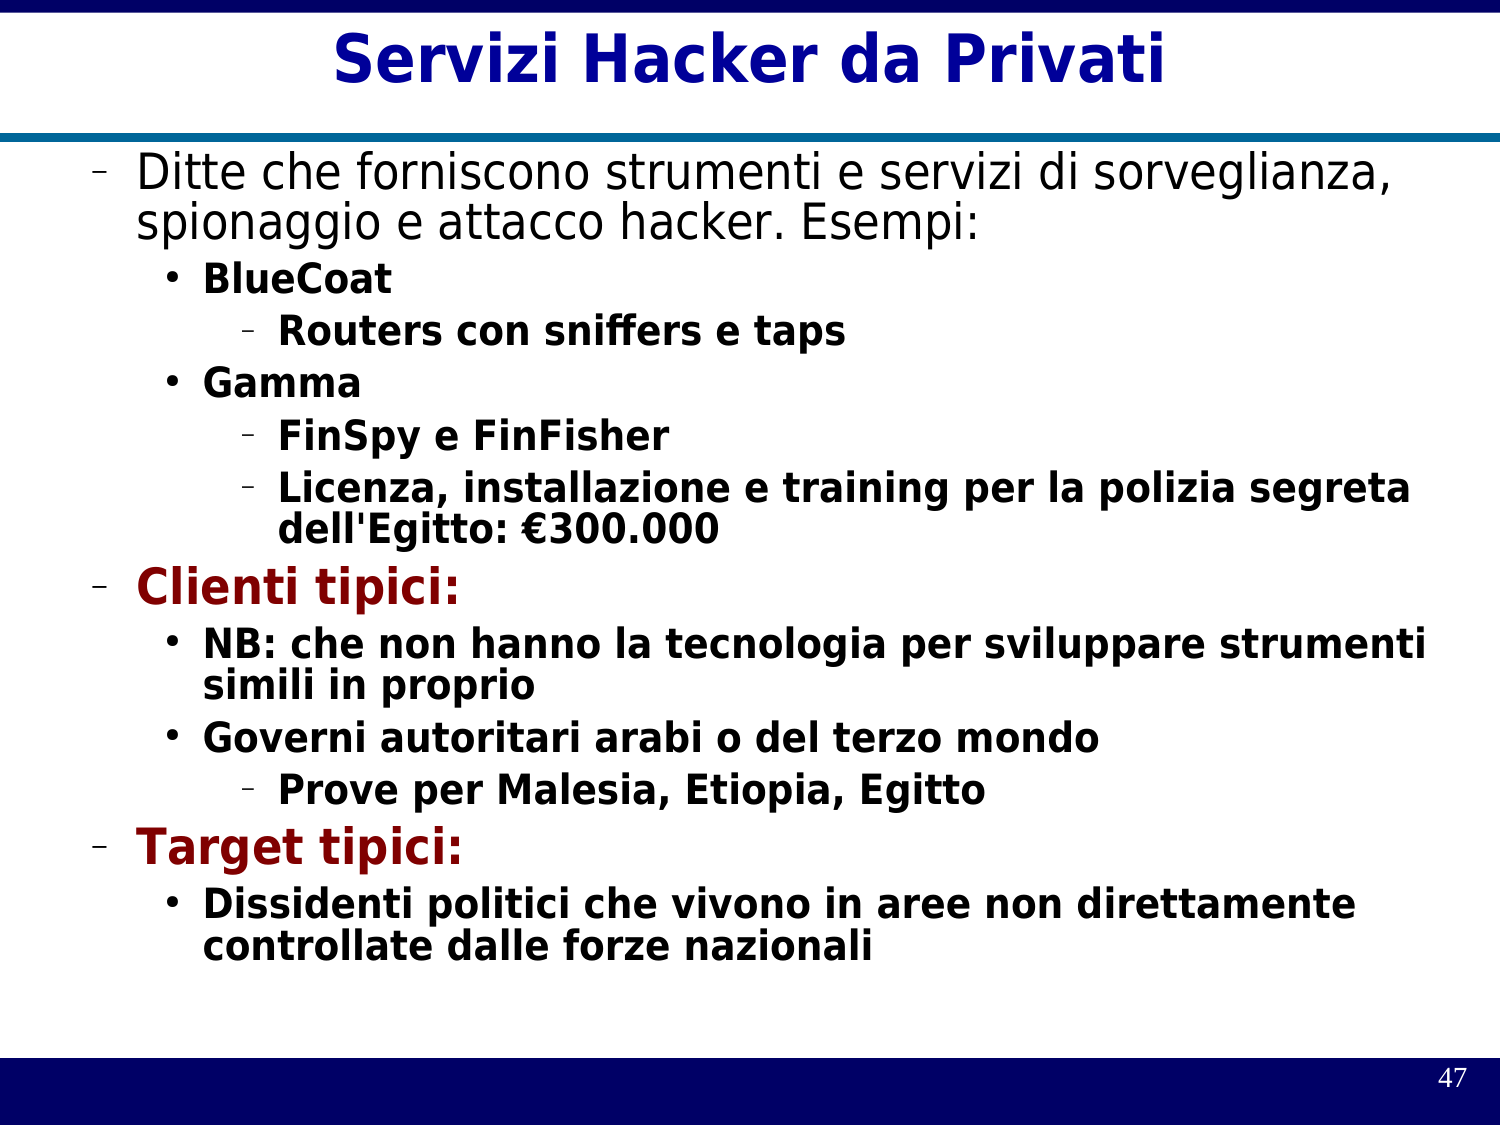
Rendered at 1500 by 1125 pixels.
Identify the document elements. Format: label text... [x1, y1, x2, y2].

title Servizi Hacker da Privati [62, 0, 1438, 126]
list Ditte che forniscono strumenti e servizi di sorveglianza, spionaggio e attacco hacker. Esempi: BlueCoat Routers con sniffers e taps Gamma FinSpy e FinFisher Licenza, installazione e training per la polizia segreta dell'Egitto: €300.000 Clienti tipici: NB: che non hanno la tecnologia per sviluppare strumenti simili in proprio Governi autoritari arabi o del terzo mondo Prove per Malesia, Etiopia, Egitto Target tipici: Dissidenti politici che vivono in aree non direttamente controllate dalle forze nazionali [15, 149, 1438, 984]
